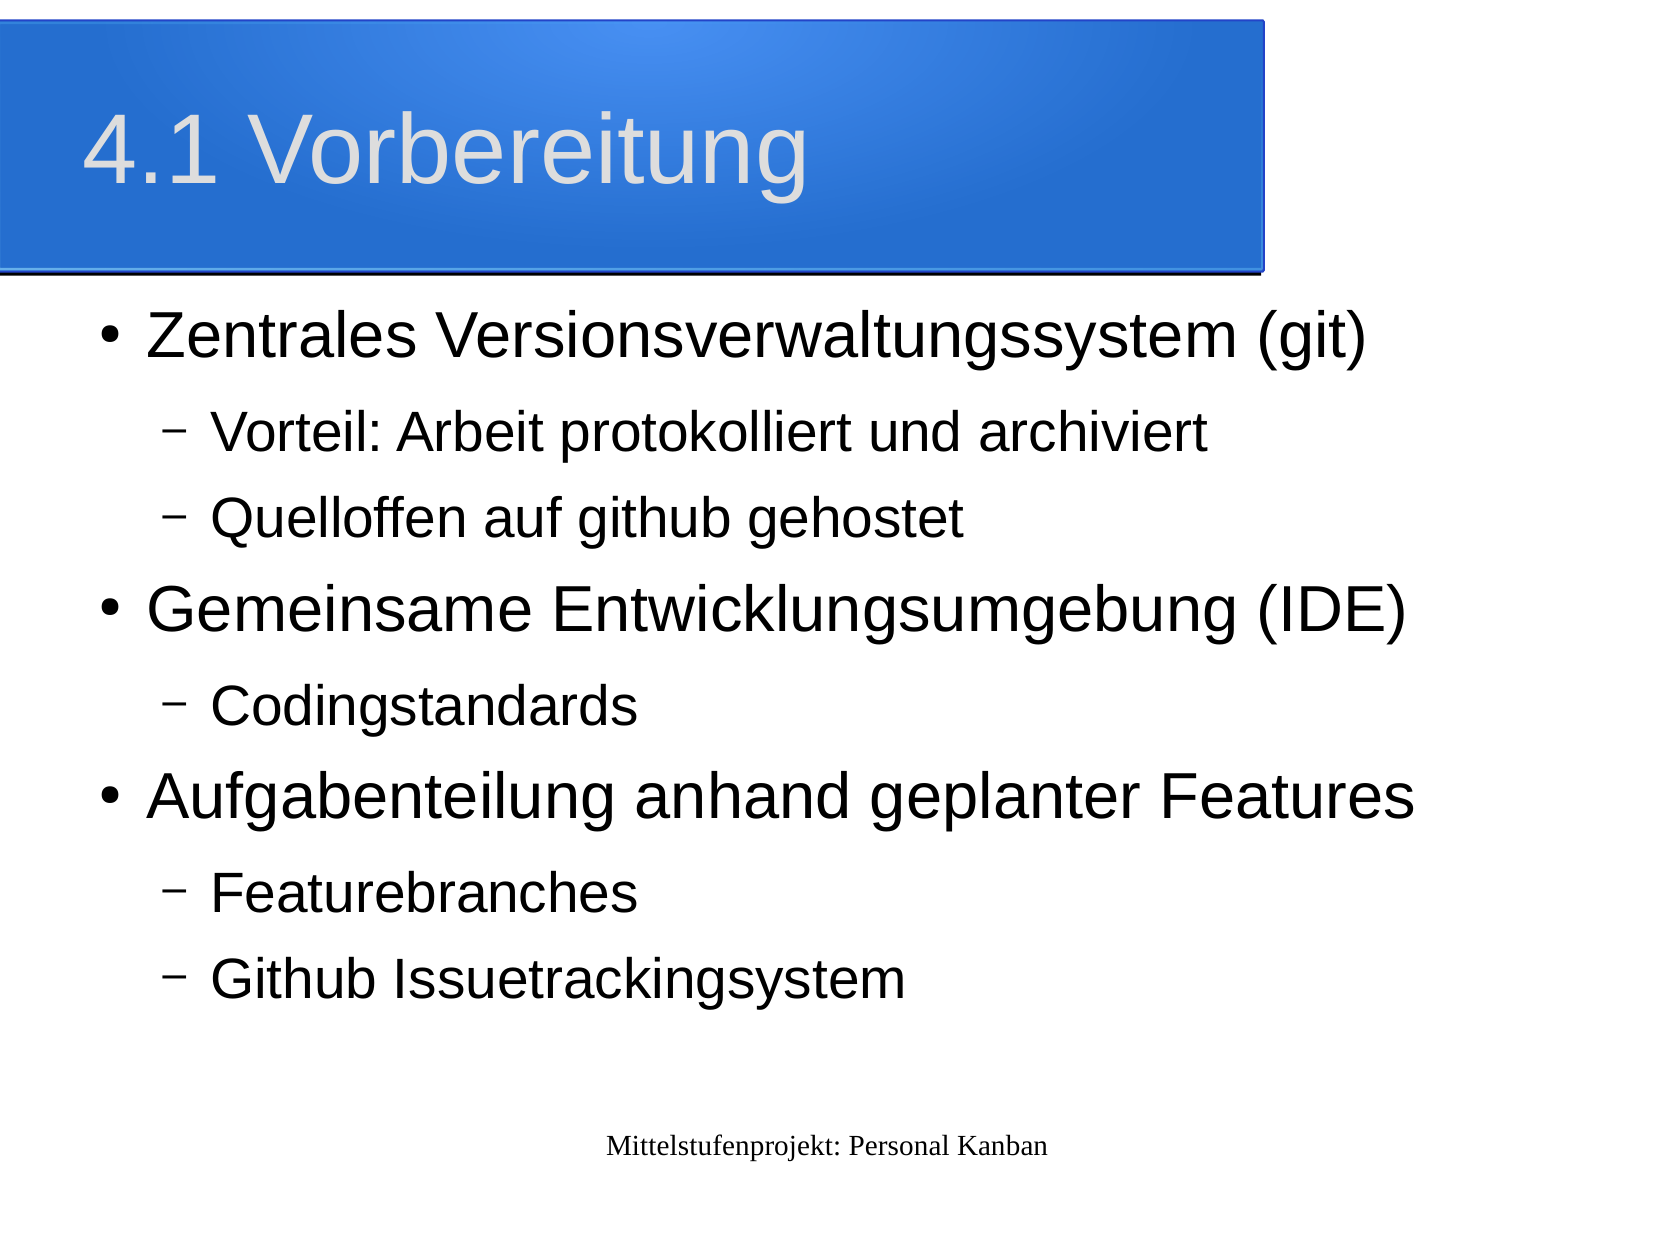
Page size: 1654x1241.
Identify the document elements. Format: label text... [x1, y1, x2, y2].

title 4.1 Vorbereitung [82, 47, 1235, 252]
list Zentrales Versionsverwaltungssystem (git) Vorteil: Arbeit protokolliert und archiviert Quelloffen auf github gehostet Gemeinsame Entwicklungsumgebung (IDE) Codingstandards Aufgabenteilung anhand geplanter Features Featurebranches Github Issuetrackingsystem [82, 299, 1571, 1019]
